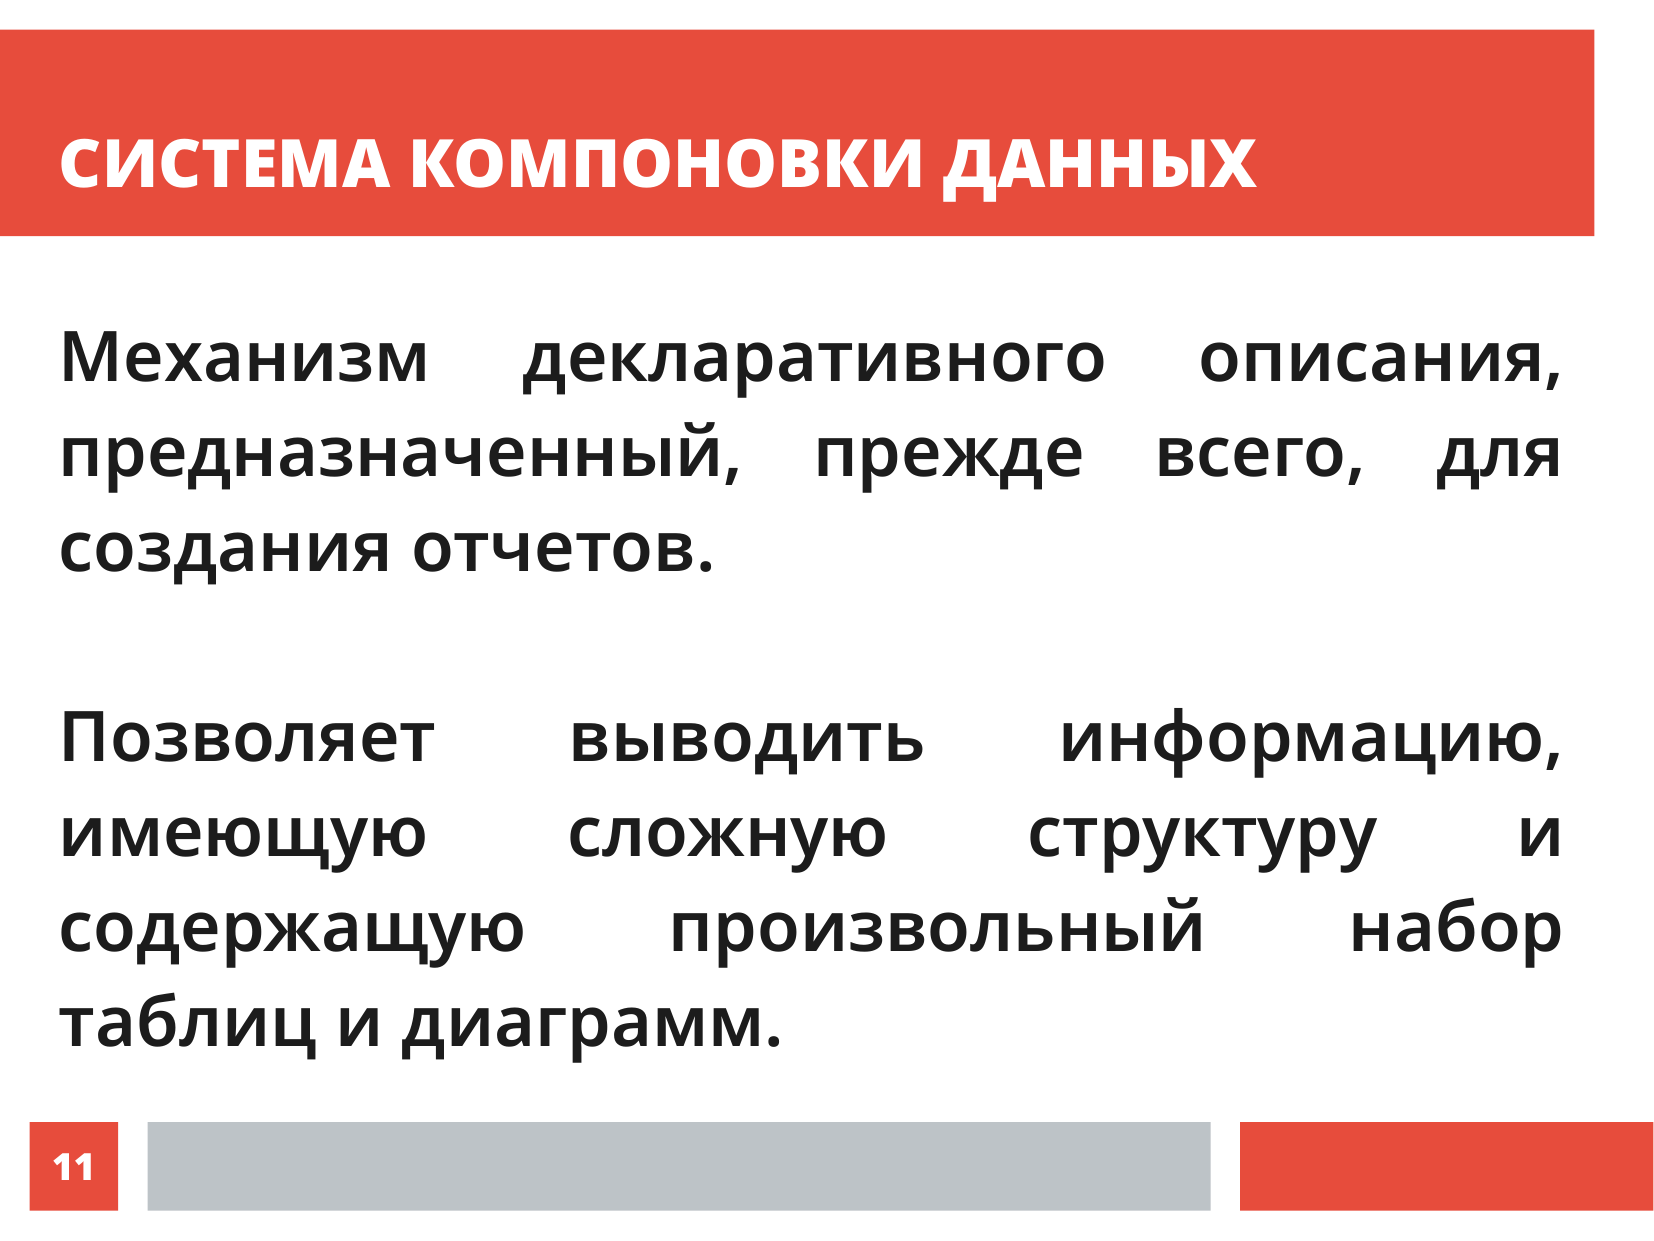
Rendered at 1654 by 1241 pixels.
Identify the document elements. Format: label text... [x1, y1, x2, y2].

title СИСТЕМА КОМПОНОВКИ ДАННЫХ [59, 59, 1595, 207]
list Механизм декларативного описания, предназначенный, прежде всего, для создания отчетов. Позволяет выводить информацию, имеющую сложную структуру и содержащую произвольный набор таблиц и диаграмм. [59, 307, 1565, 1075]
